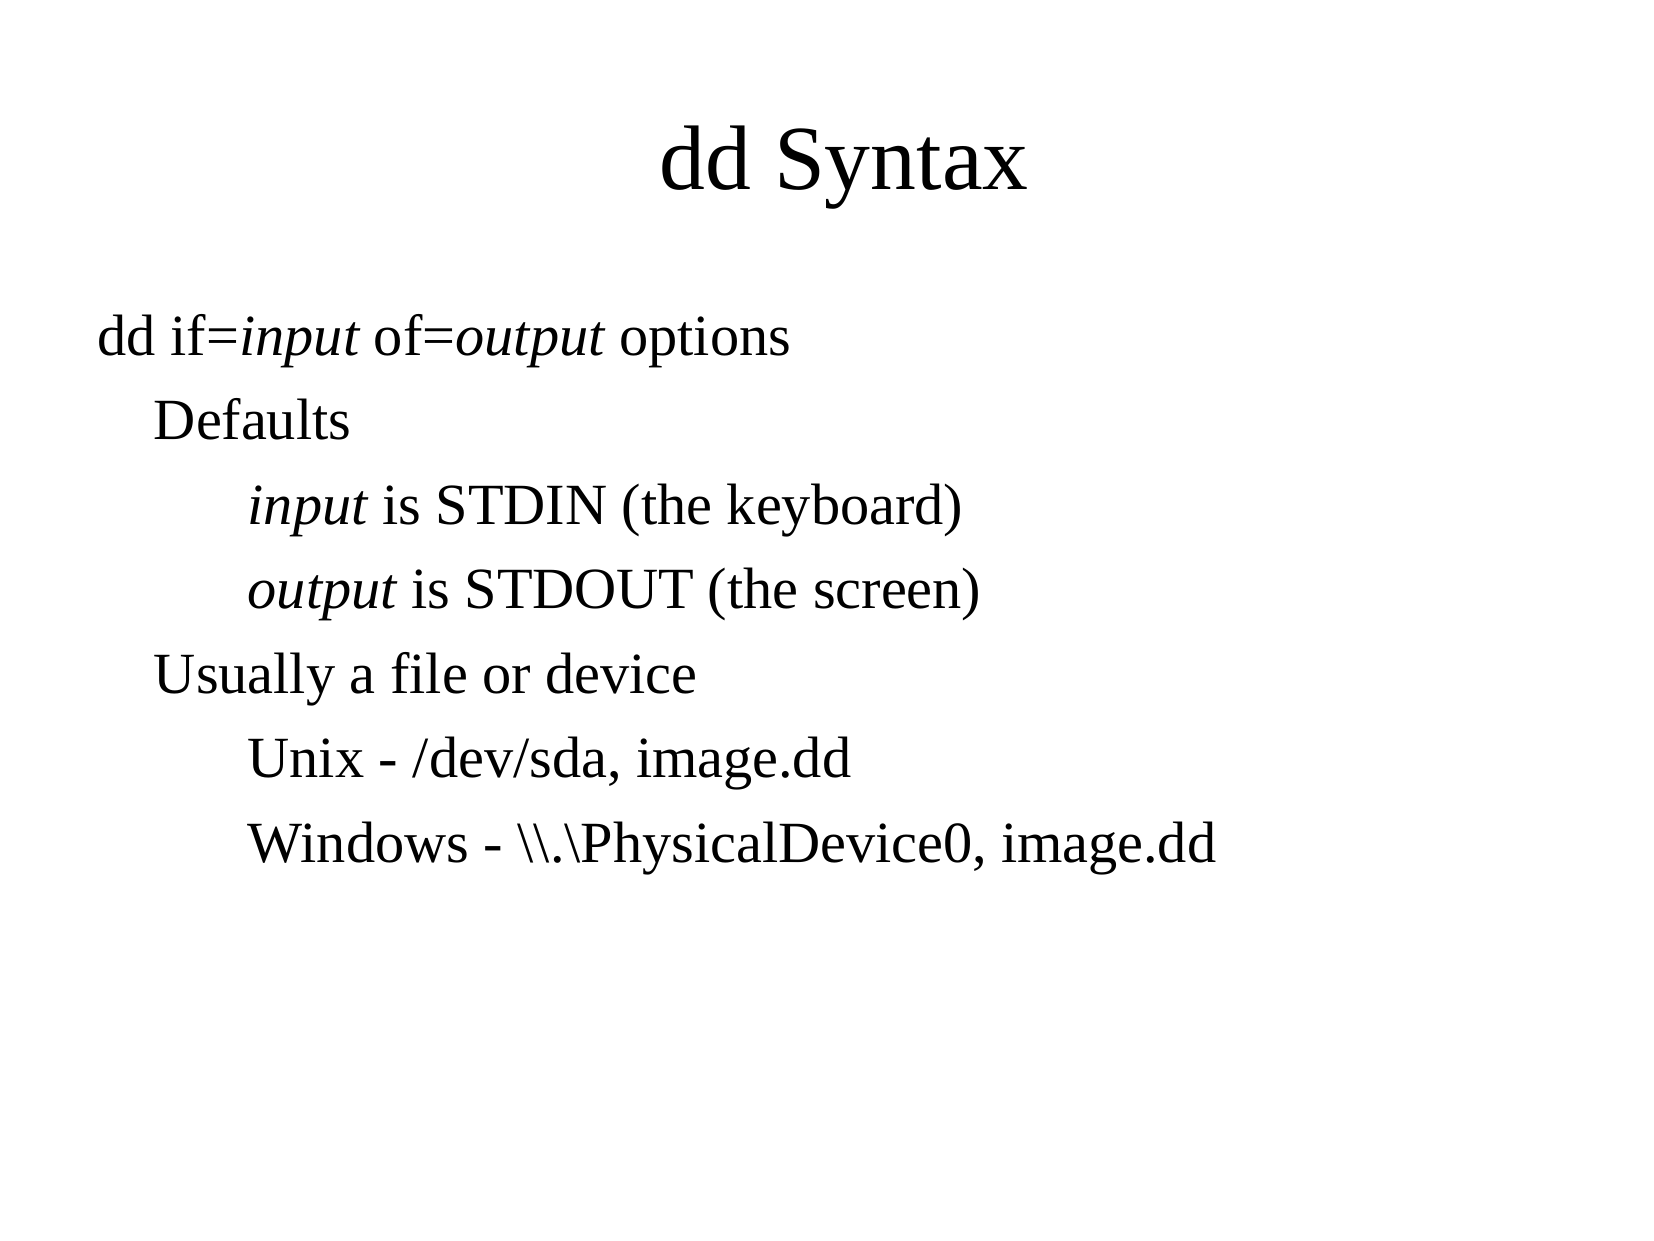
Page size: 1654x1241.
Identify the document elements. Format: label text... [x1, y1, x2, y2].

title dd Syntax [82, 49, 1571, 257]
list dd if=input of=output options Defaults input is STDIN (the keyboard) output is STDOUT (the screen) Usually a file or device Unix - /dev/sda, image.dd Windows - \\.\PhysicalDevice0, image.dd [82, 289, 1571, 1108]
